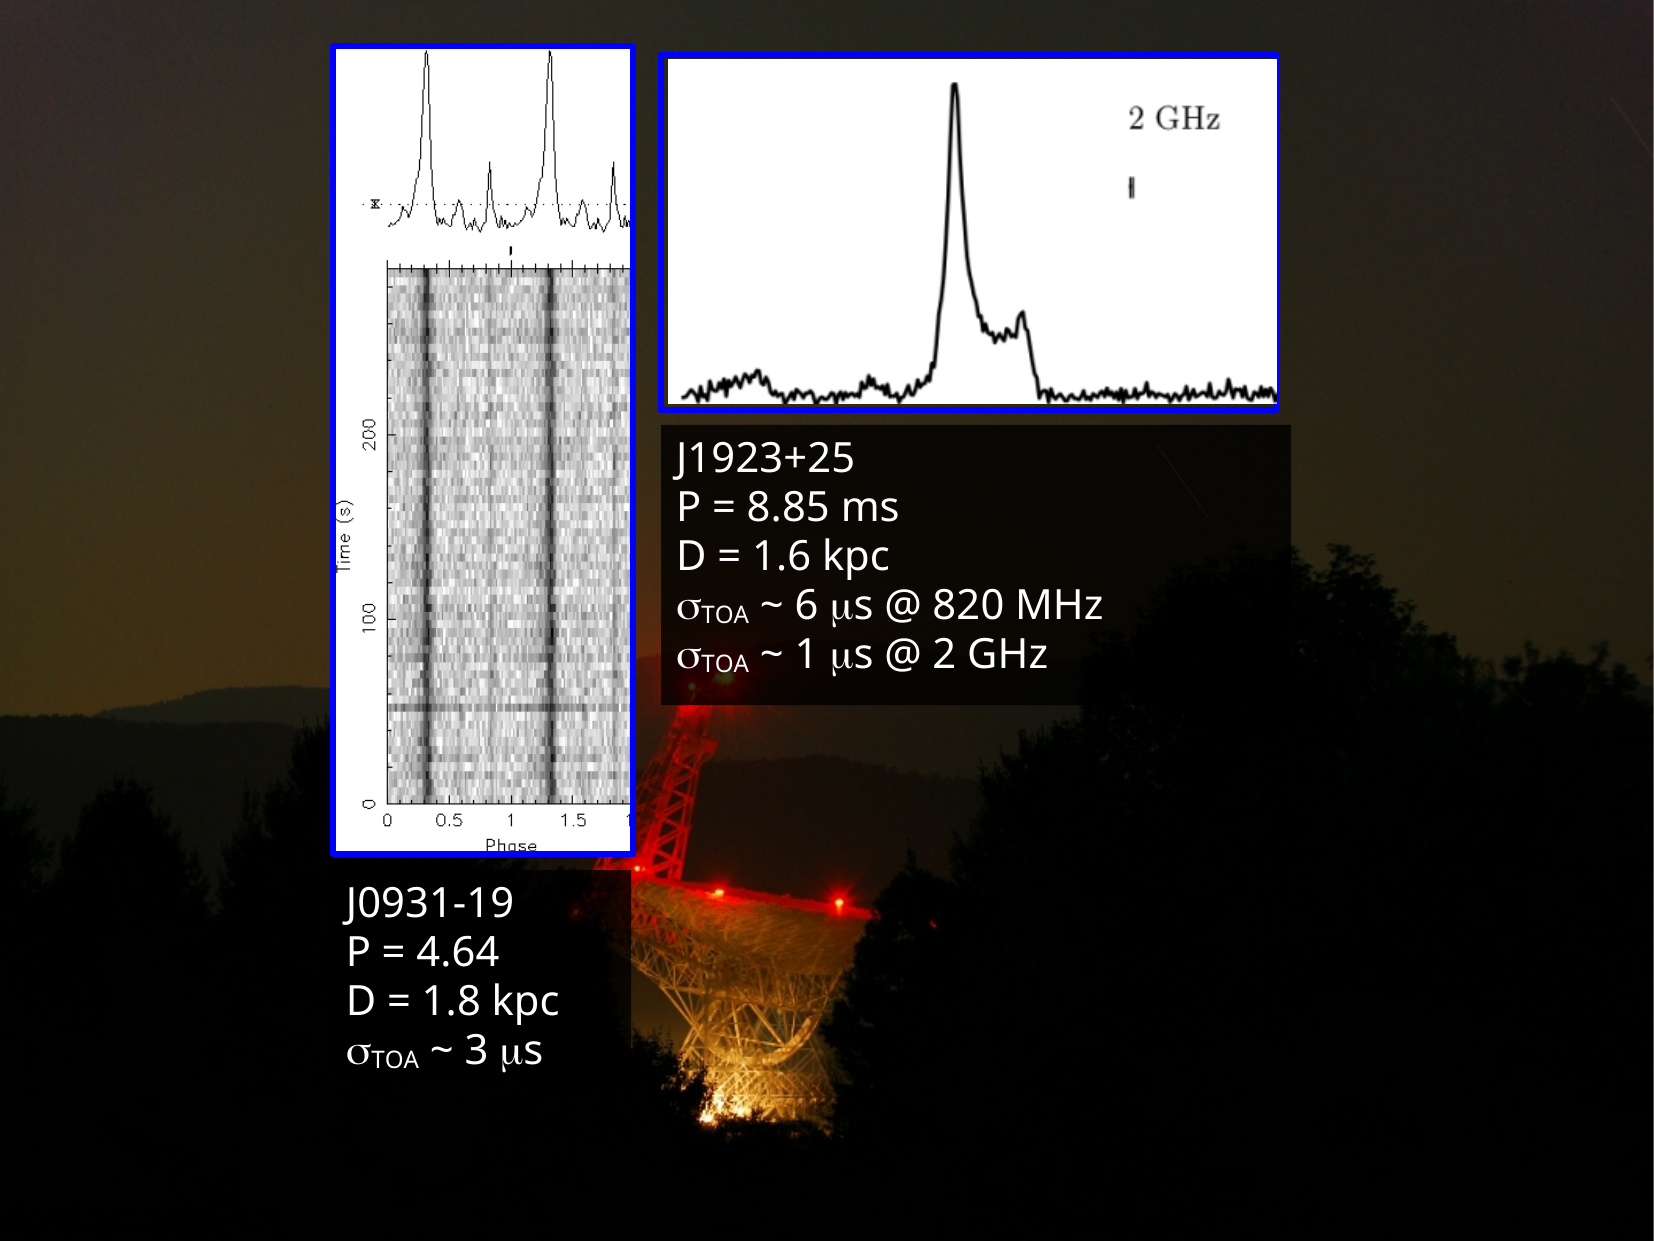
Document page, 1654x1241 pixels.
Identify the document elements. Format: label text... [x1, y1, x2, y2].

text_box J1923+25 P = 8.85 ms D = 1.6 kpc sTOA ~ 6 ms @ 820 MHz sTOA ~ 1 ms @ 2 GHz [661, 424, 1292, 706]
text_box J0931-19 P = 4.64 D = 1.8 kpc sTOA ~ 3 ms [331, 870, 632, 1079]
picture [0, 0, 1654, 1241]
